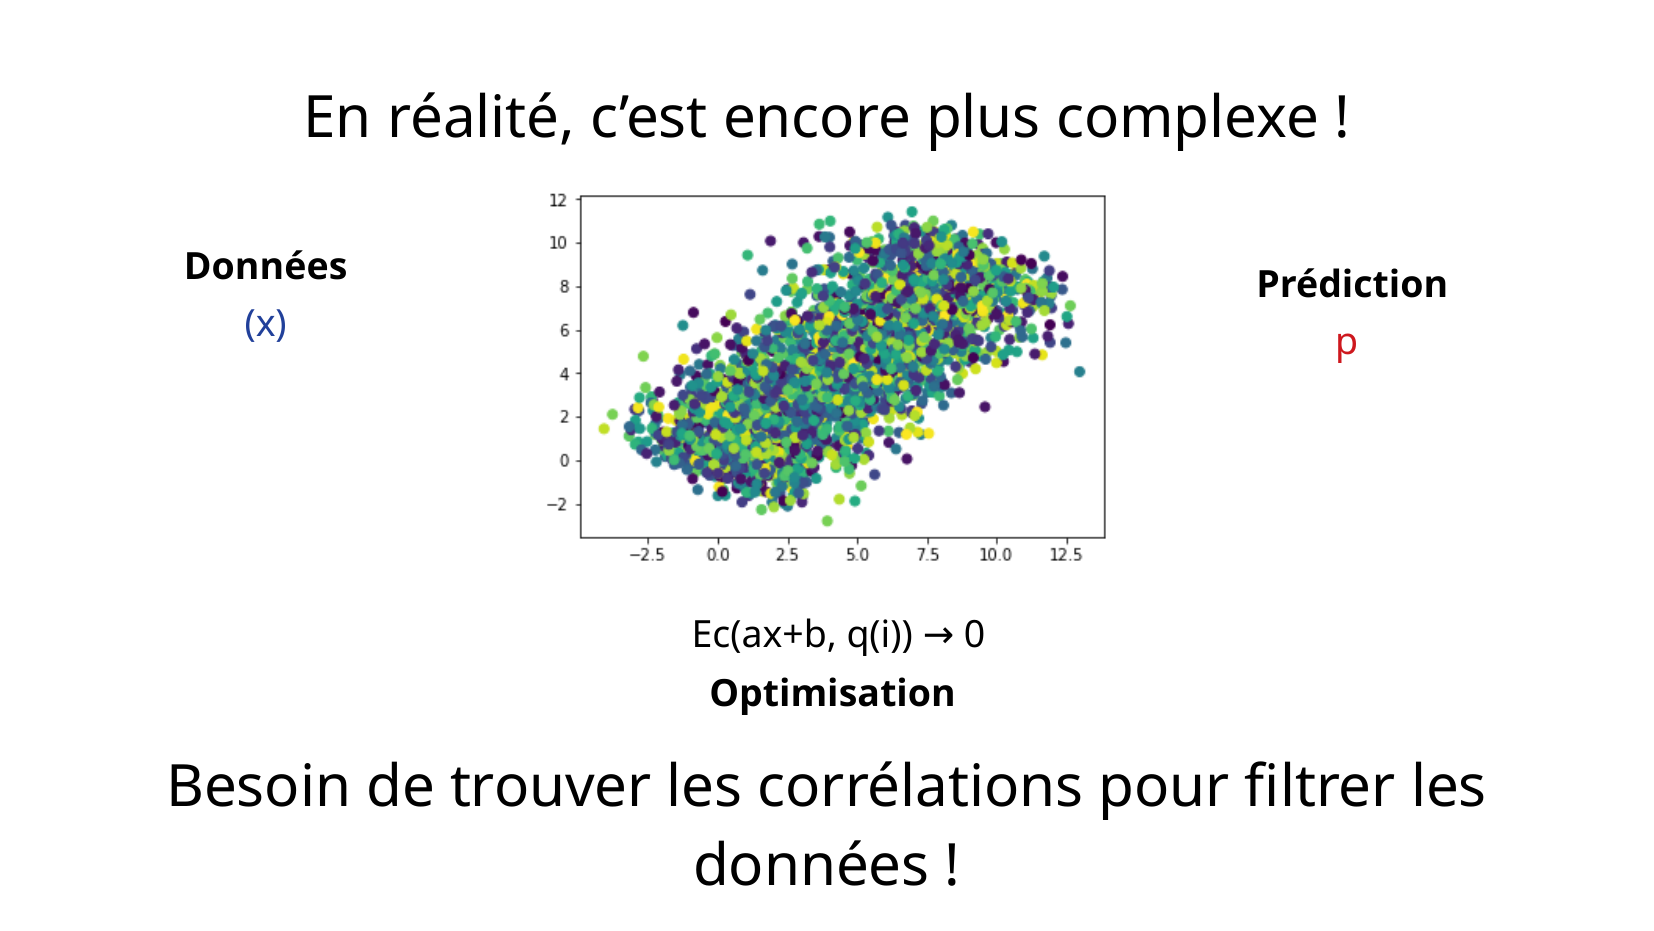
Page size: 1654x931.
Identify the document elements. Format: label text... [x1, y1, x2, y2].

title Besoin de trouver les corrélations pour filtrer les données ! [82, 745, 1571, 902]
text_box Données [94, 232, 438, 337]
text_box Optimisation [614, 659, 1052, 745]
text_box Prédiction [1181, 250, 1524, 355]
text_box (x) [200, 337, 331, 349]
title En réalité, c’est encore plus complexe ! [82, 37, 1571, 193]
text_box Ec(ax+b, q(i)) → 0 [643, 600, 1034, 659]
picture [535, 180, 1120, 575]
text_box p [1281, 355, 1412, 367]
